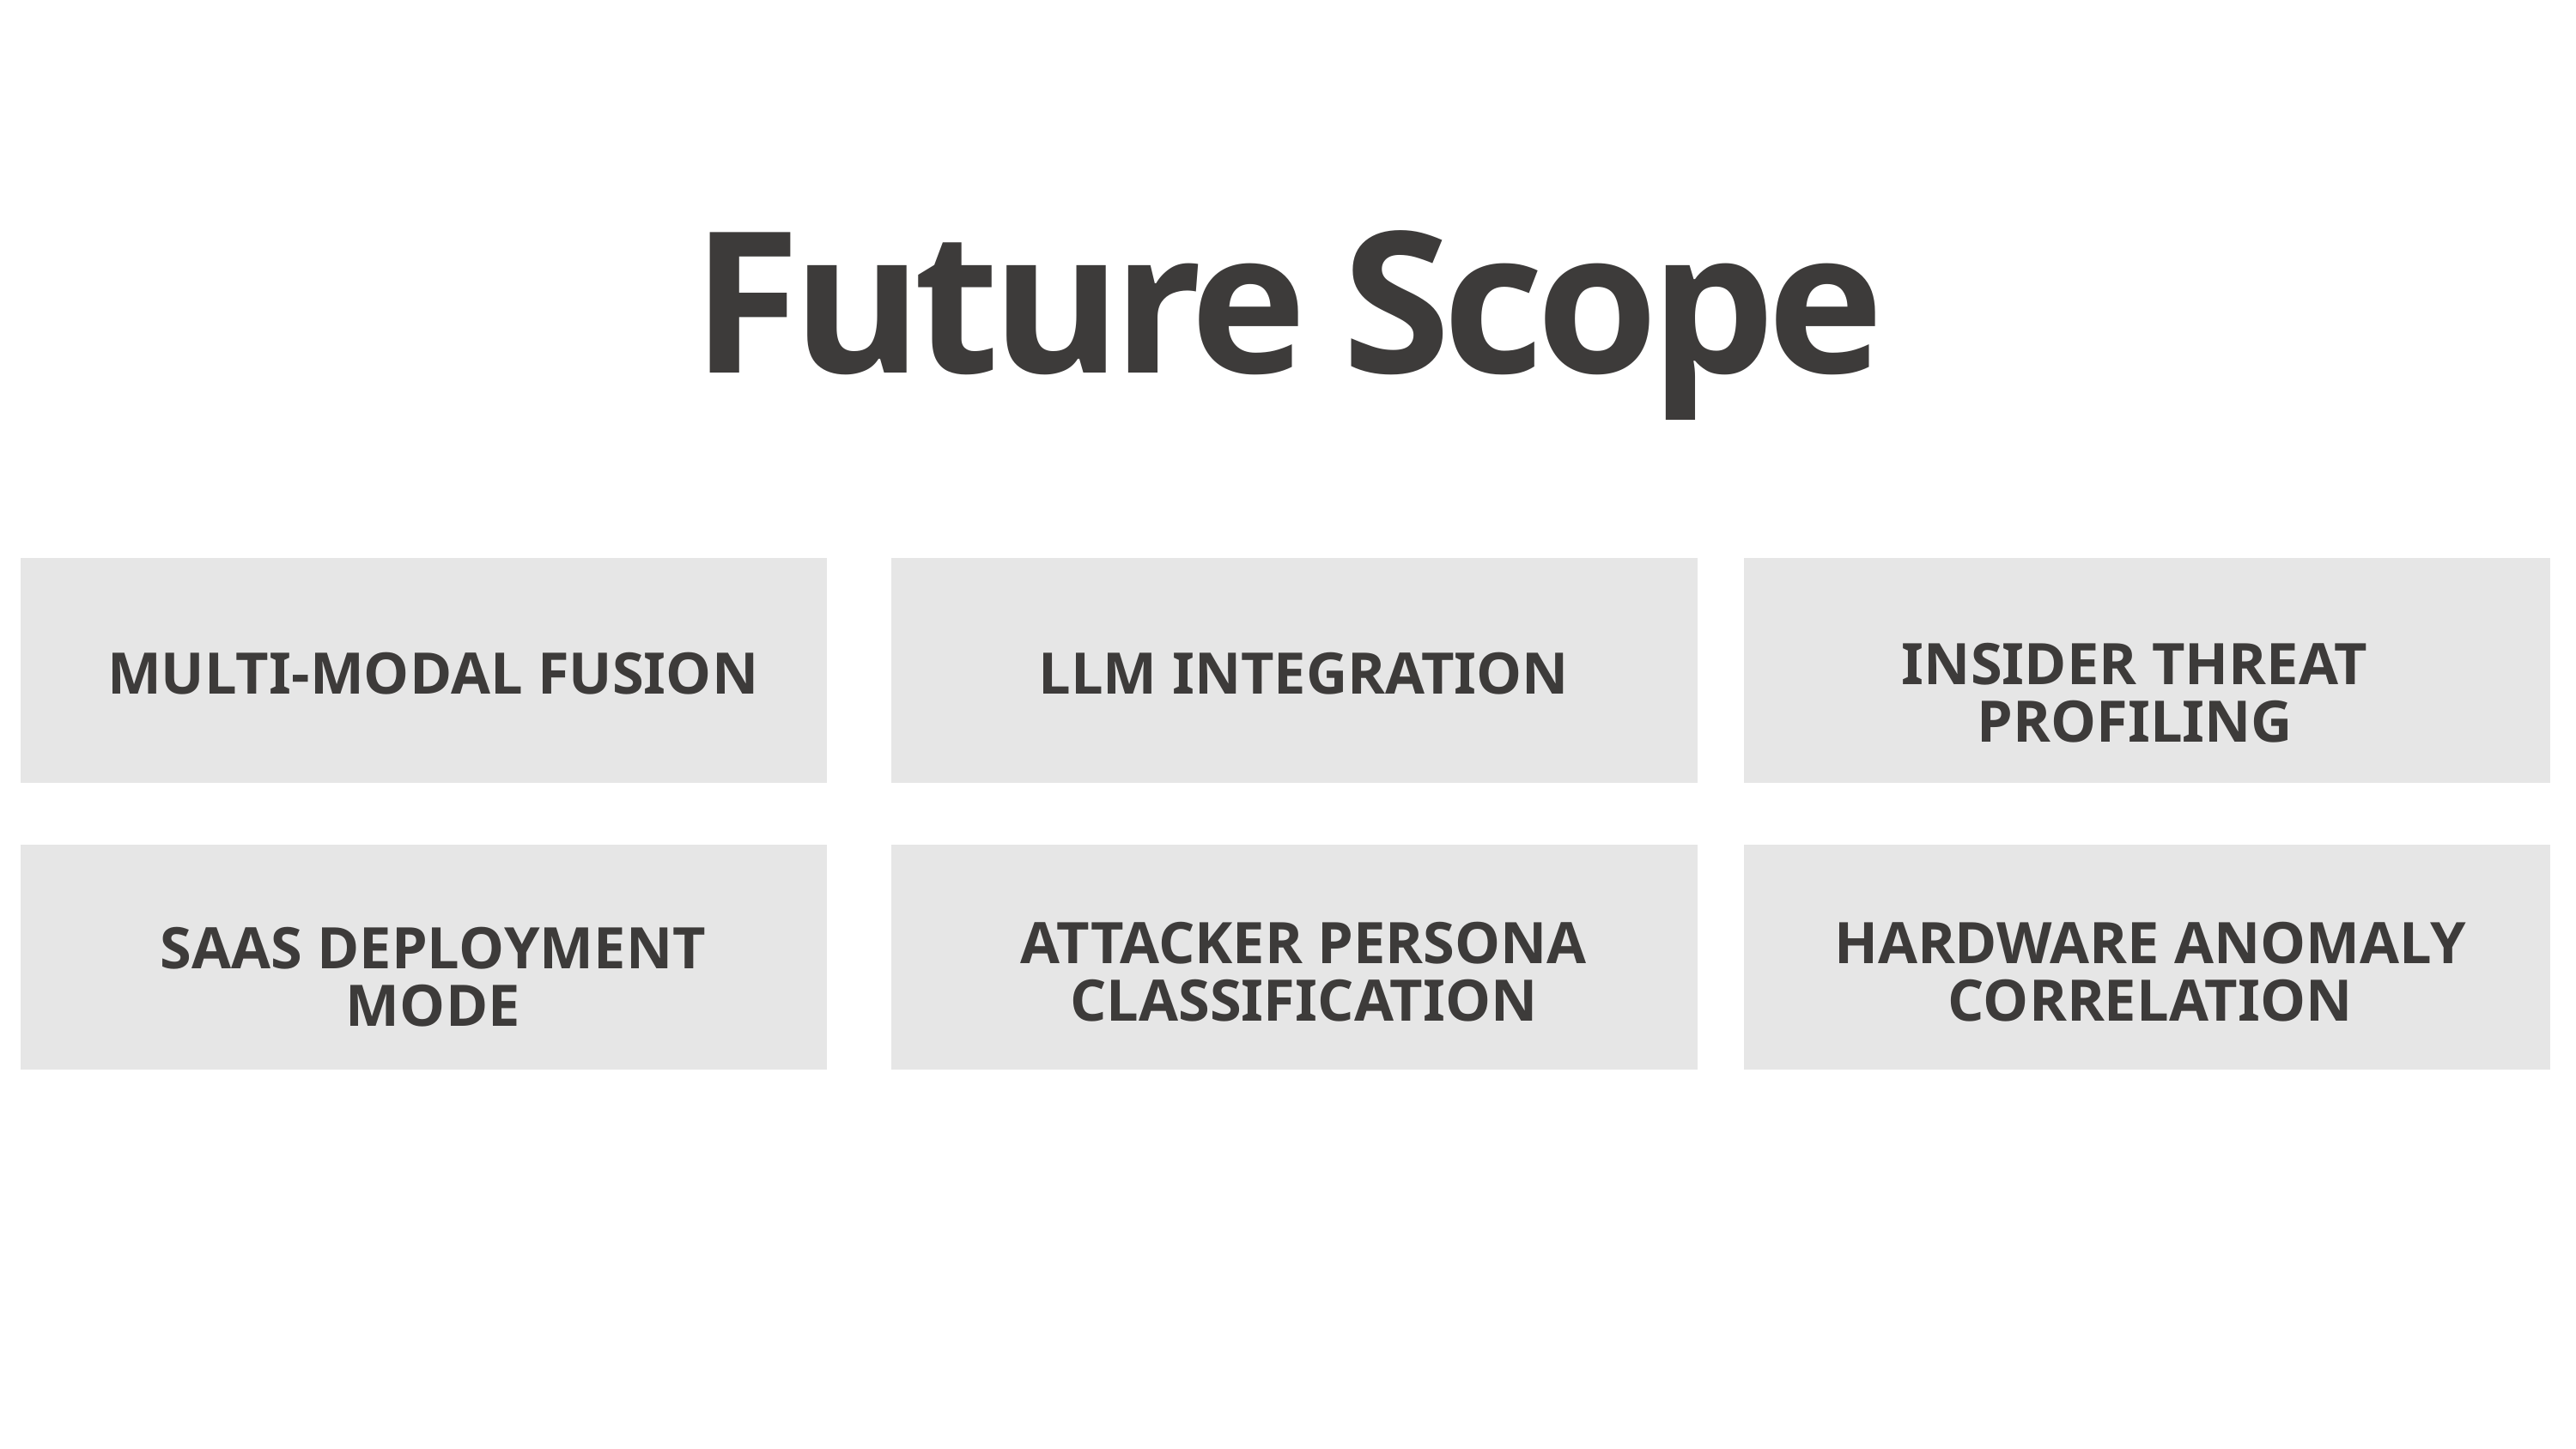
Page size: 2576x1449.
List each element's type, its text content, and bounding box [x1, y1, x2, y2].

text_box Future Scope [144, 255, 2432, 433]
text_box [891, 824, 1698, 1070]
text_box SAAS DEPLOYMENT MODE [93, 923, 774, 1039]
text_box INSIDER THREAT PROFILING [1795, 639, 2476, 755]
text_box [20, 537, 827, 783]
text_box HARDWARE ANOMALY CORRELATION [1810, 918, 2491, 1033]
text_box LLM INTEGRATION [963, 648, 1644, 707]
text_box [891, 537, 1698, 783]
text_box MULTI-MODAL FUSION [93, 648, 774, 707]
text_box ATTACKER PERSONA CLASSIFICATION [963, 918, 1644, 1033]
text_box [1743, 537, 2550, 783]
text_box [1743, 824, 2550, 1070]
text_box [20, 824, 827, 1070]
